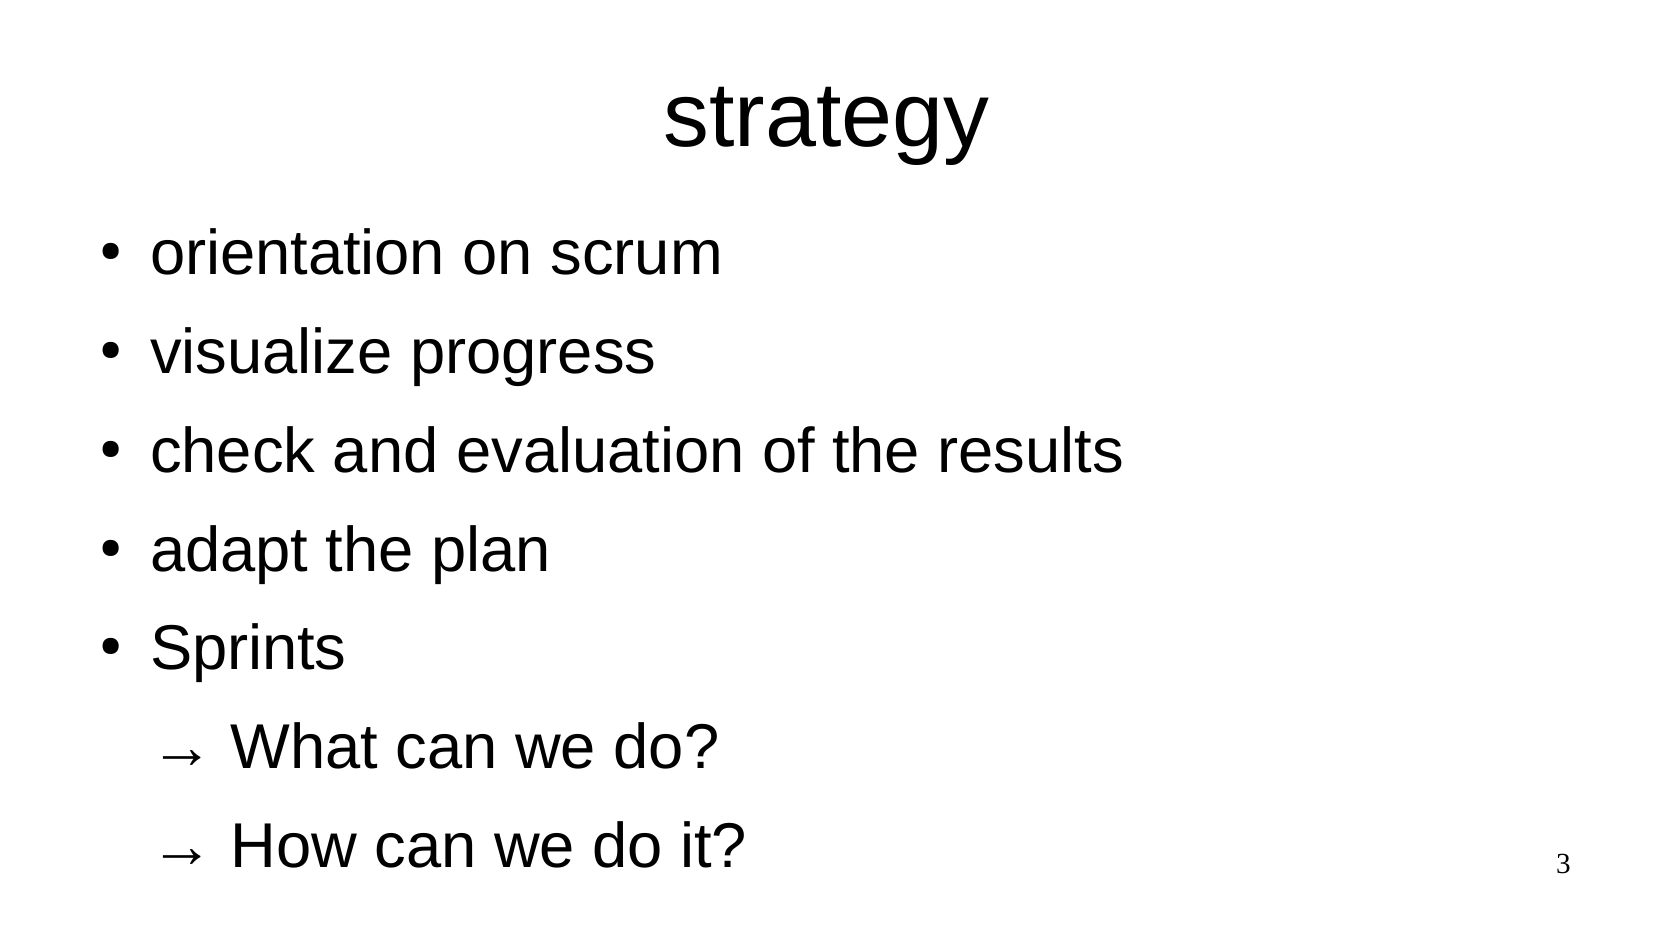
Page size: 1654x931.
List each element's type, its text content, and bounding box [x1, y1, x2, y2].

title strategy [82, 37, 1571, 193]
list orientation on scrum visualize progress check and evaluation of the results adapt the plan Sprints → What can we do? → How can we do it? [82, 217, 1571, 886]
